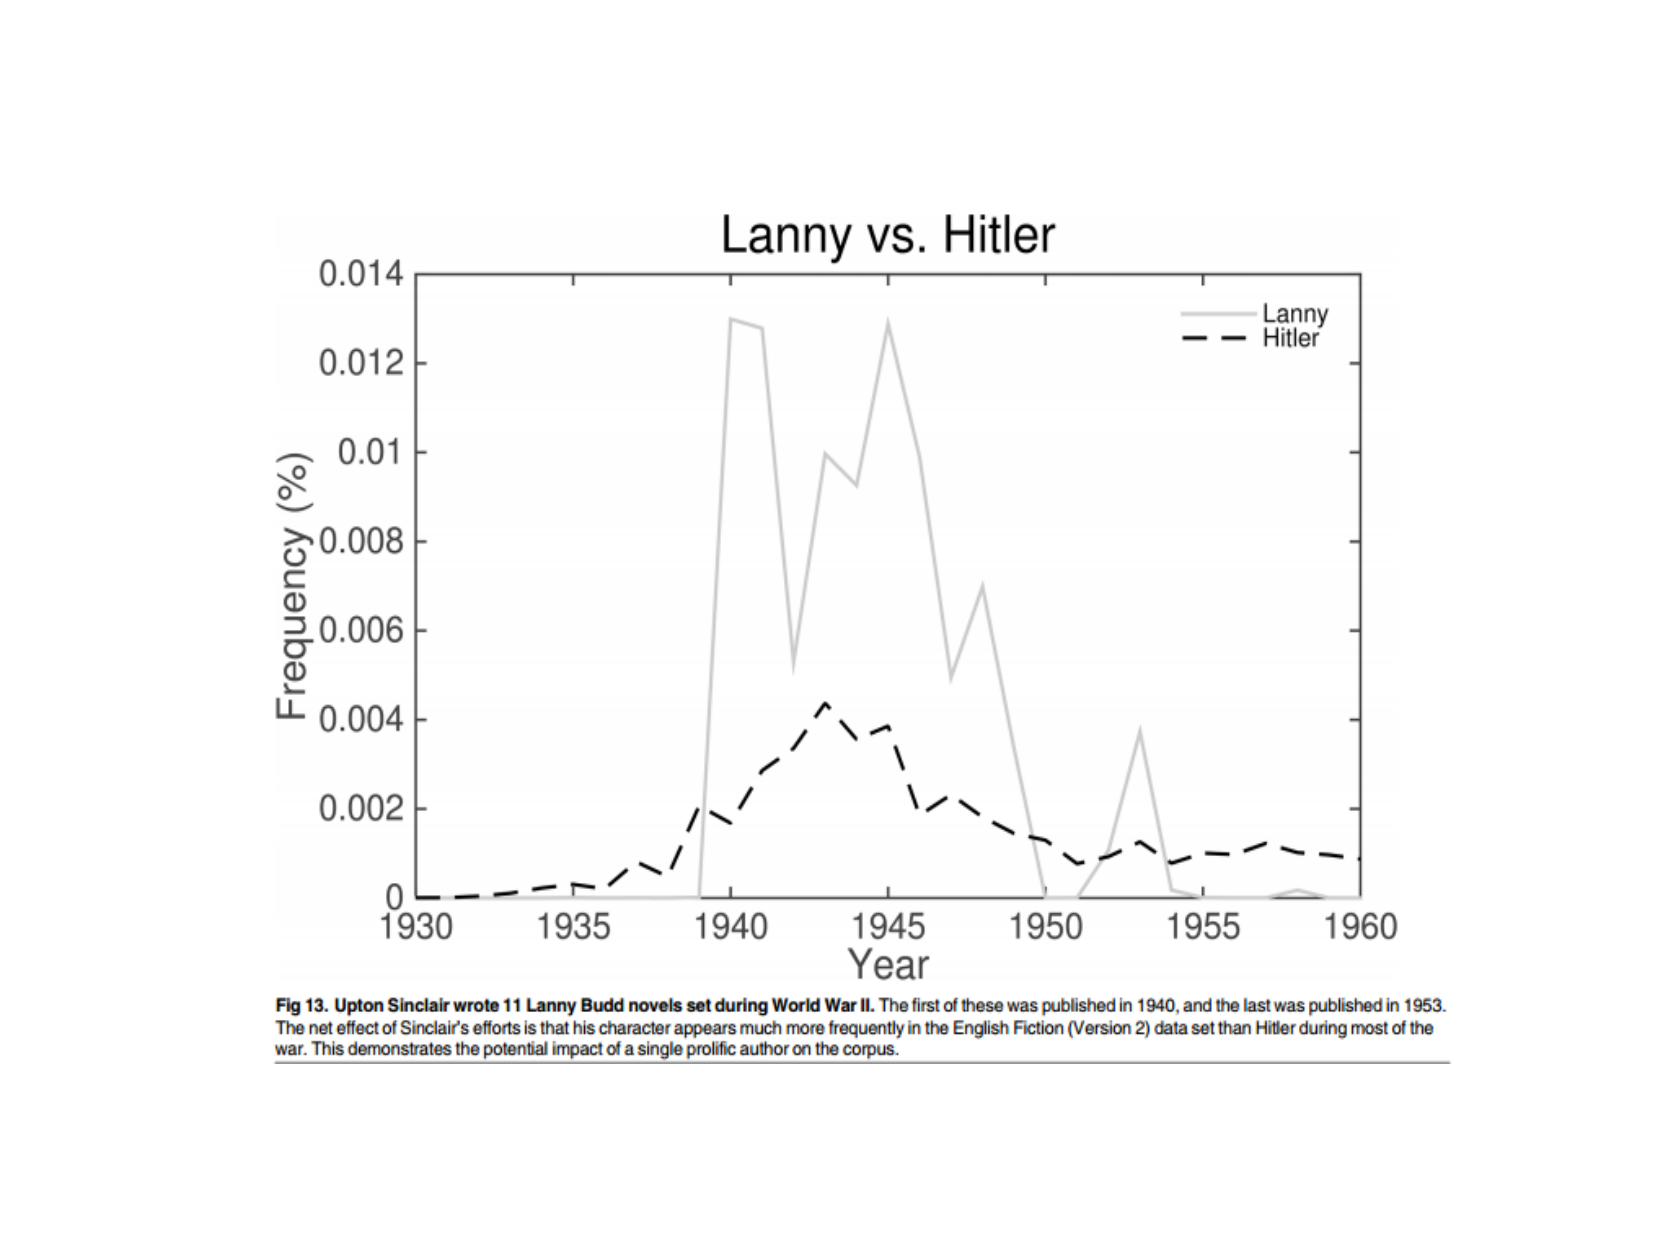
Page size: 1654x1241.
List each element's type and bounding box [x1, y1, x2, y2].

picture [240, 194, 1471, 1064]
